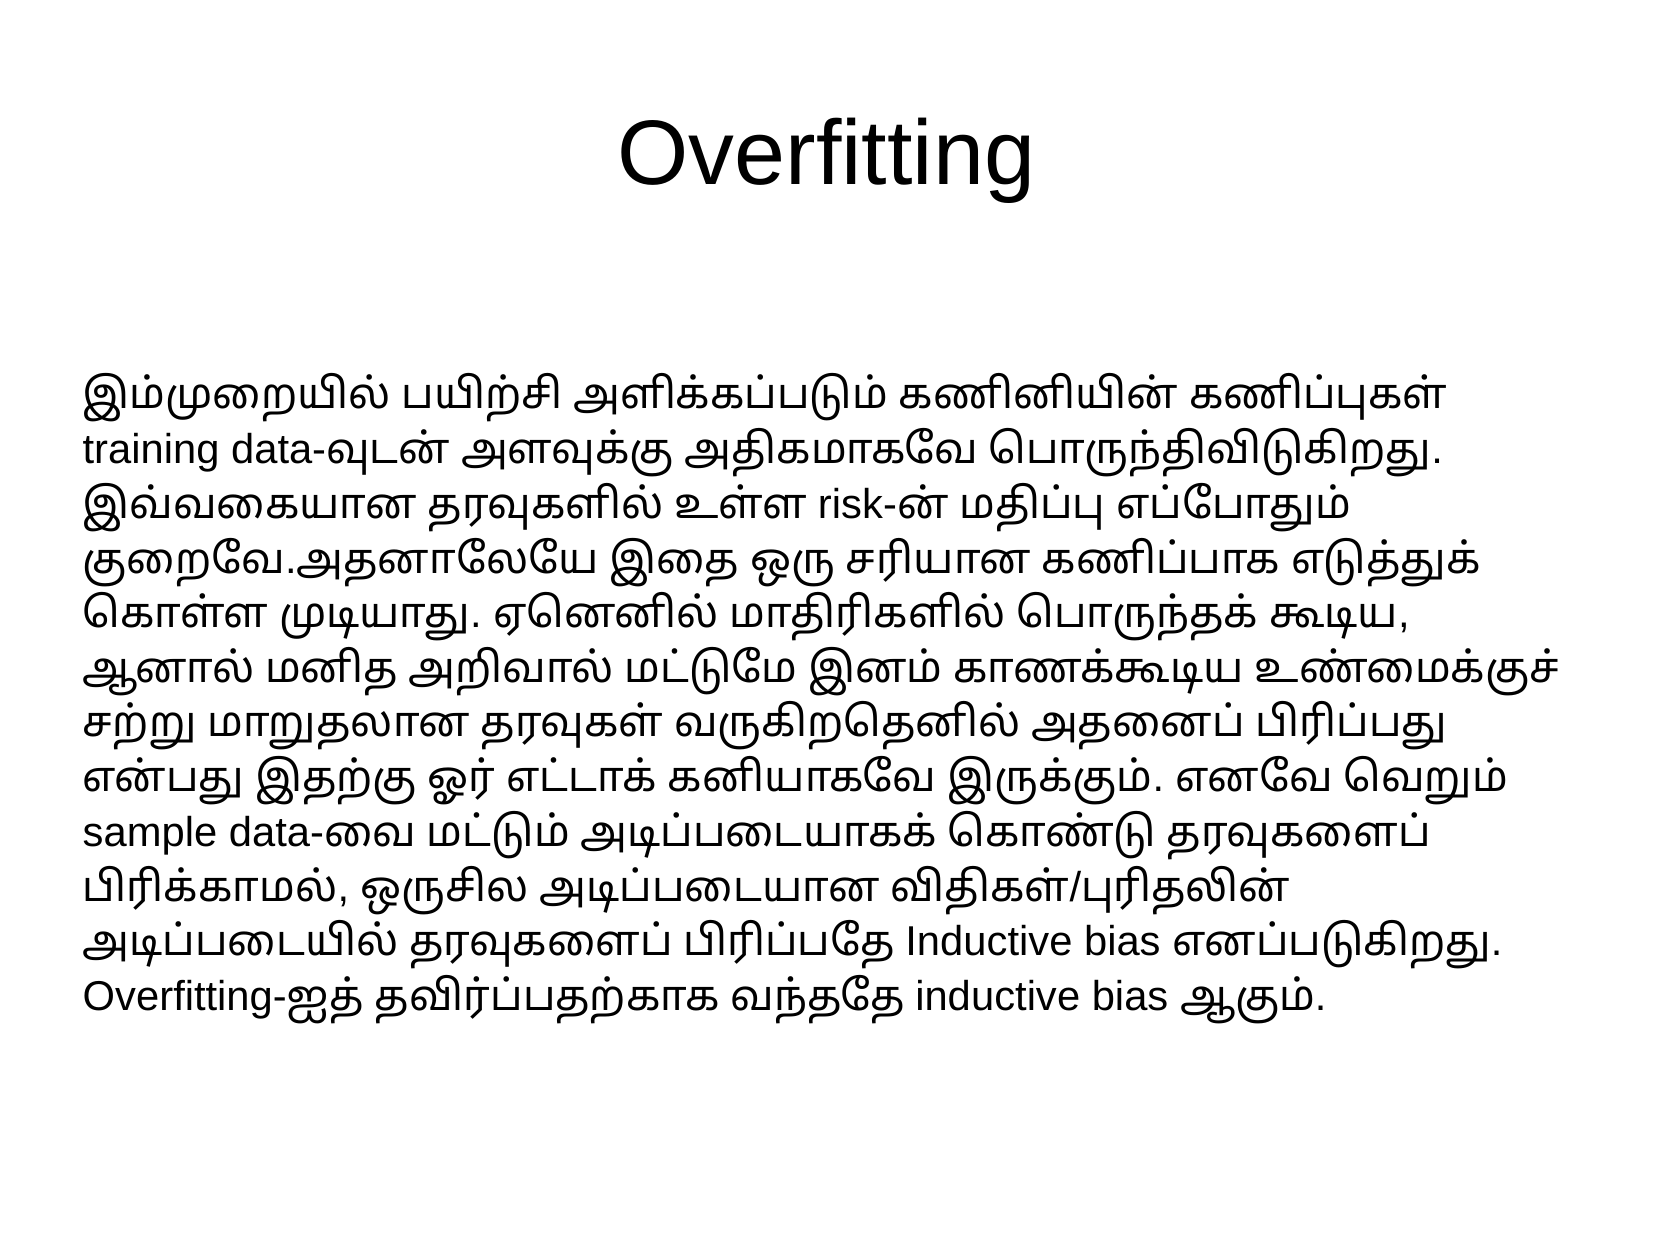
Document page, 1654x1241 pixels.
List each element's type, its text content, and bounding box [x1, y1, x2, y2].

subtitle இம்முறையில் பயிற்சி அளிக்கப்படும் கணினியின் கணிப்புகள் training data-வுடன் அளவுக்கு அதிகமாகவே பொருந்திவிடுகிறது. இவ்வகையான தரவுகளில் உள்ள risk-ன் மதிப்பு எப்போதும் குறைவே.அதனாலேயே இதை ஒரு சரியான கணிப்பாக எடுத்துக் கொள்ள முடியாது. ஏனெனில் மாதிரிகளில் பொருந்தக் கூடிய, ஆனால் மனித அறிவால் மட்டுமே இனம் காணக்கூடிய உண்மைக்குச் சற்று மாறுதலான தரவுகள் வருகிறதெனில் அதனைப் பிரிப்பது என்பது இதற்கு ஓர் எட்டாக் கனியாகவே இருக்கும். எனவே வெறும் sample data-வை மட்டும் அடிப்படையாகக் கொண்டு தரவுகளைப் பிரிக்காமல், ஒருசில அடிப்படையான விதிகள்/புரிதலின் அடிப்படையில் தரவுகளைப் பிரிப்பதே Inductive bias எனப்படுகிறது. Overfitting-ஐத் தவிர்ப்பதற்காக வந்ததே inductive bias ஆகும். [82, 200, 1571, 1199]
title Overfitting [82, 49, 1571, 200]
